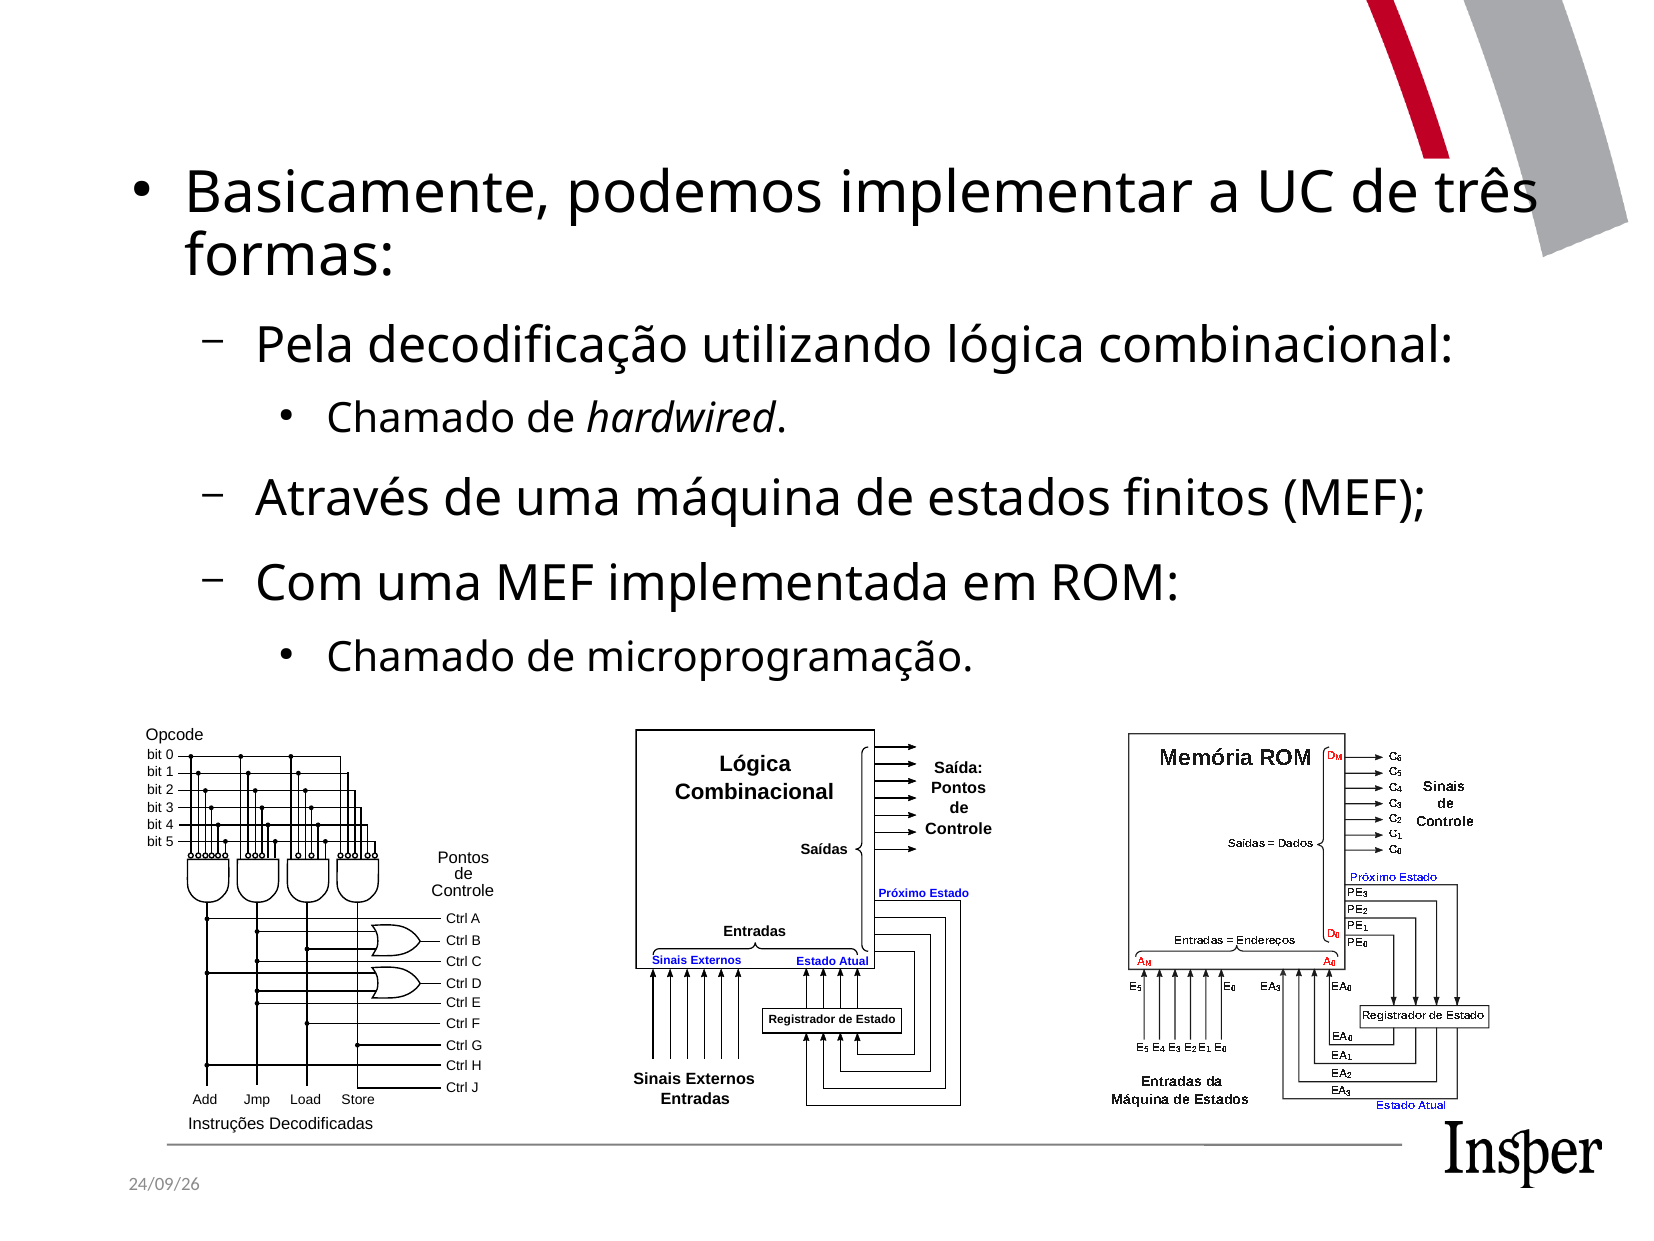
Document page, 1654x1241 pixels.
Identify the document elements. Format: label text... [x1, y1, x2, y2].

picture [1104, 721, 1501, 1119]
picture [629, 723, 999, 1112]
list Basicamente, podemos implementar a UC de três formas: Pela decodificação utilizando lógica combinacional: Chamado de hardwired. Através de uma máquina de estados finitos (MEF); Com uma MEF implementada em ROM: Chamado de microprogramação. [113, 53, 1540, 1134]
picture [134, 716, 507, 1145]
